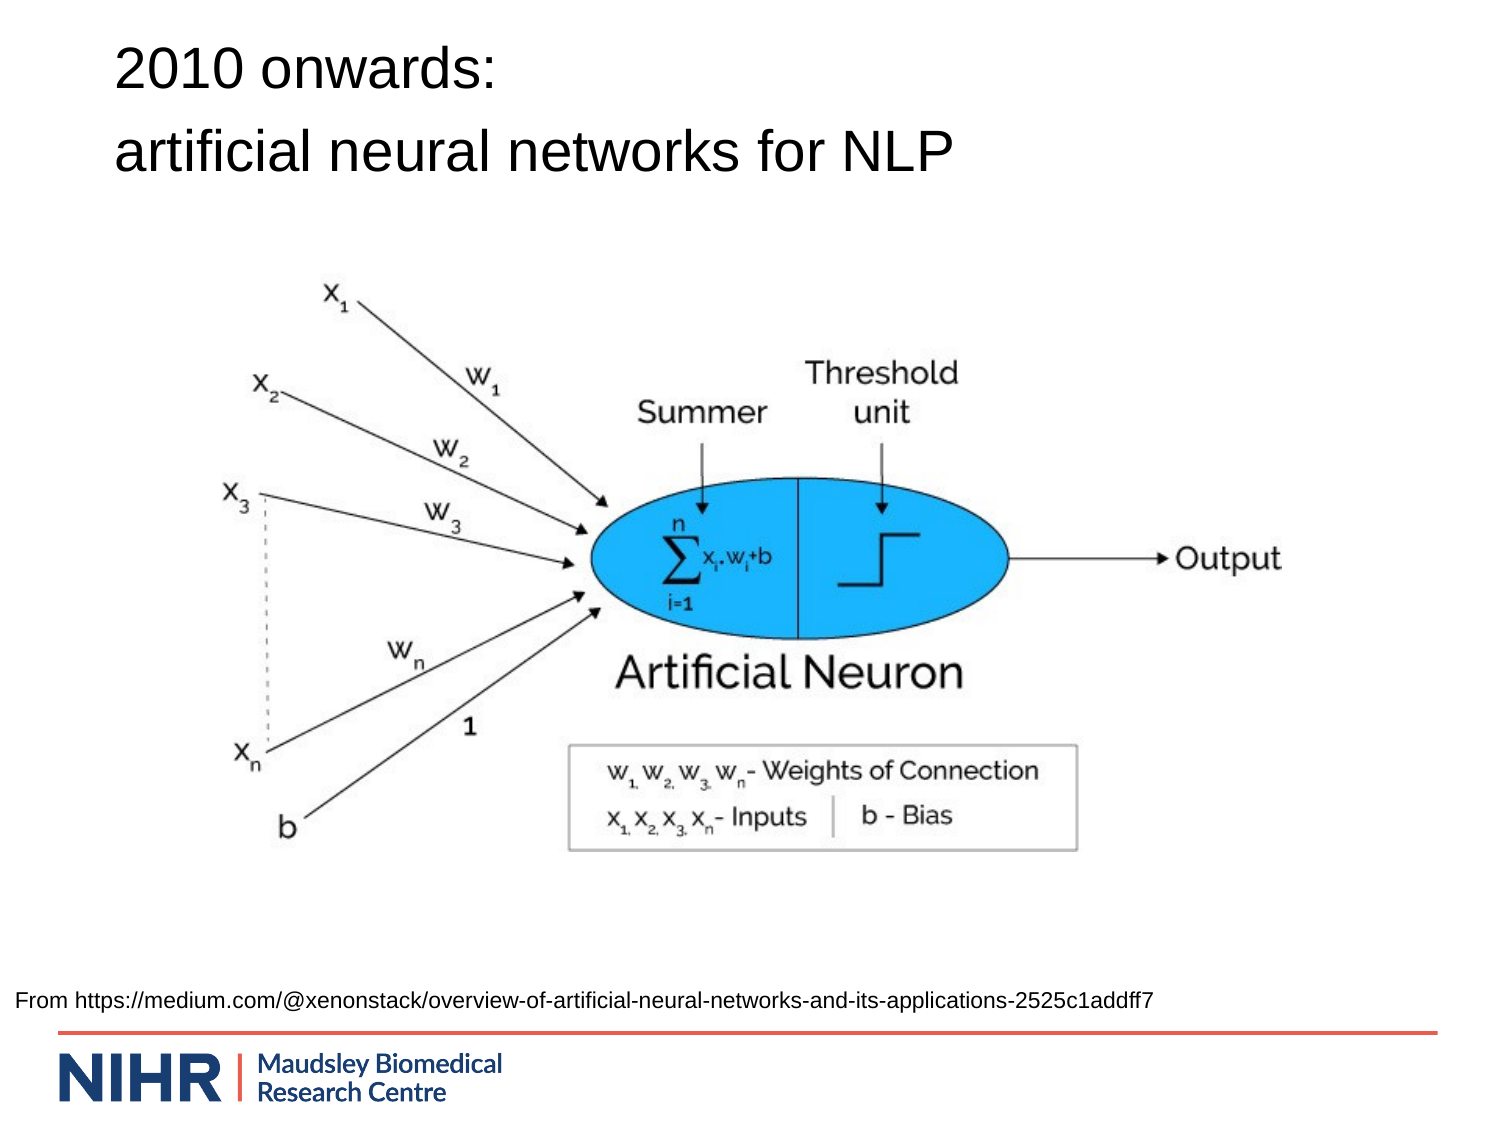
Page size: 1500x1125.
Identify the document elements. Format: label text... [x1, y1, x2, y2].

text_box From https://medium.com/@xenonstack/overview-of-artificial-neural-networks-and-its-applications-2525c1addff7 [0, 979, 1483, 1028]
text_box 2010 onwards: artificial neural networks for NLP [100, 30, 1105, 193]
picture [221, 273, 1282, 853]
picture [29, 1028, 531, 1125]
